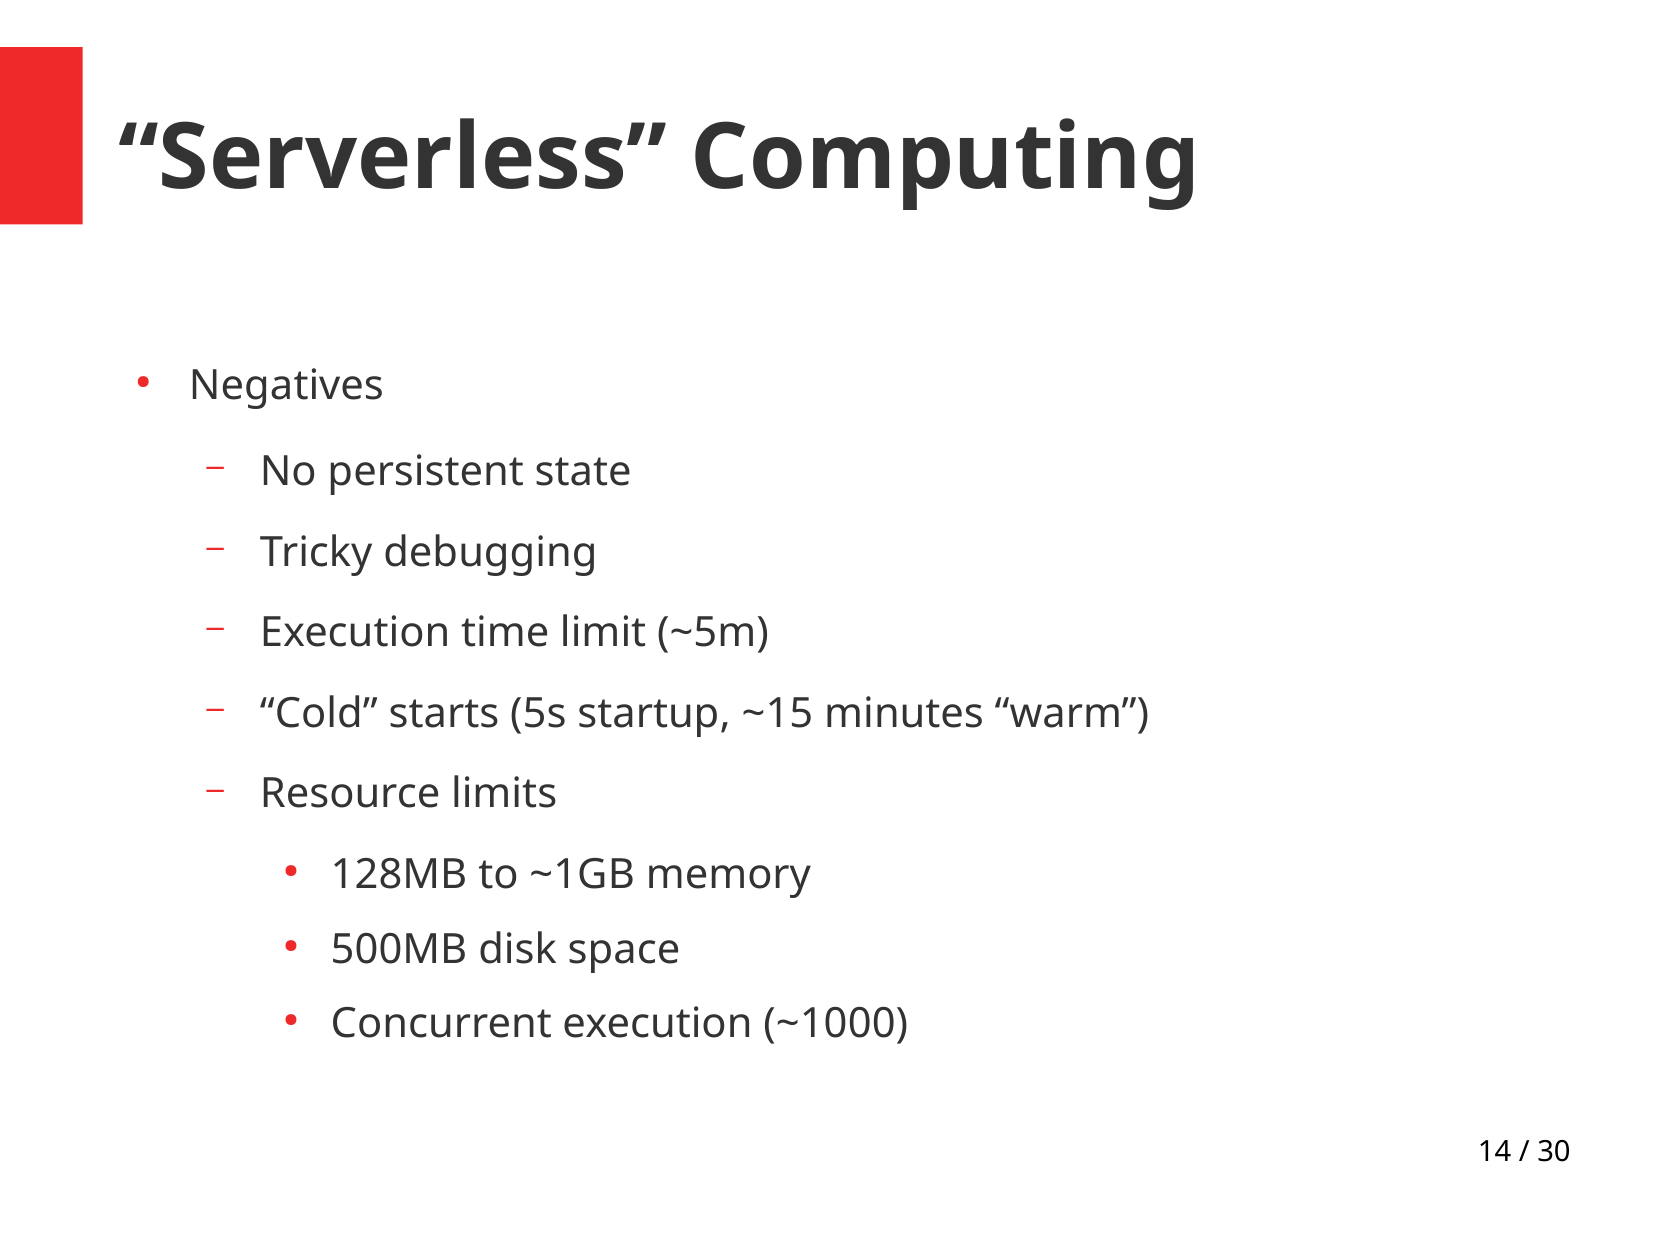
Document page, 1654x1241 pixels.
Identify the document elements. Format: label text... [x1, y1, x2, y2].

list Negatives No persistent state Tricky debugging Execution time limit (~5m) “Cold” starts (5s startup, ~15 minutes “warm”) Resource limits 128MB to ~1GB memory 500MB disk space Concurrent execution (~1000) [118, 354, 1536, 1074]
title “Serverless” Computing [118, 49, 1571, 257]
